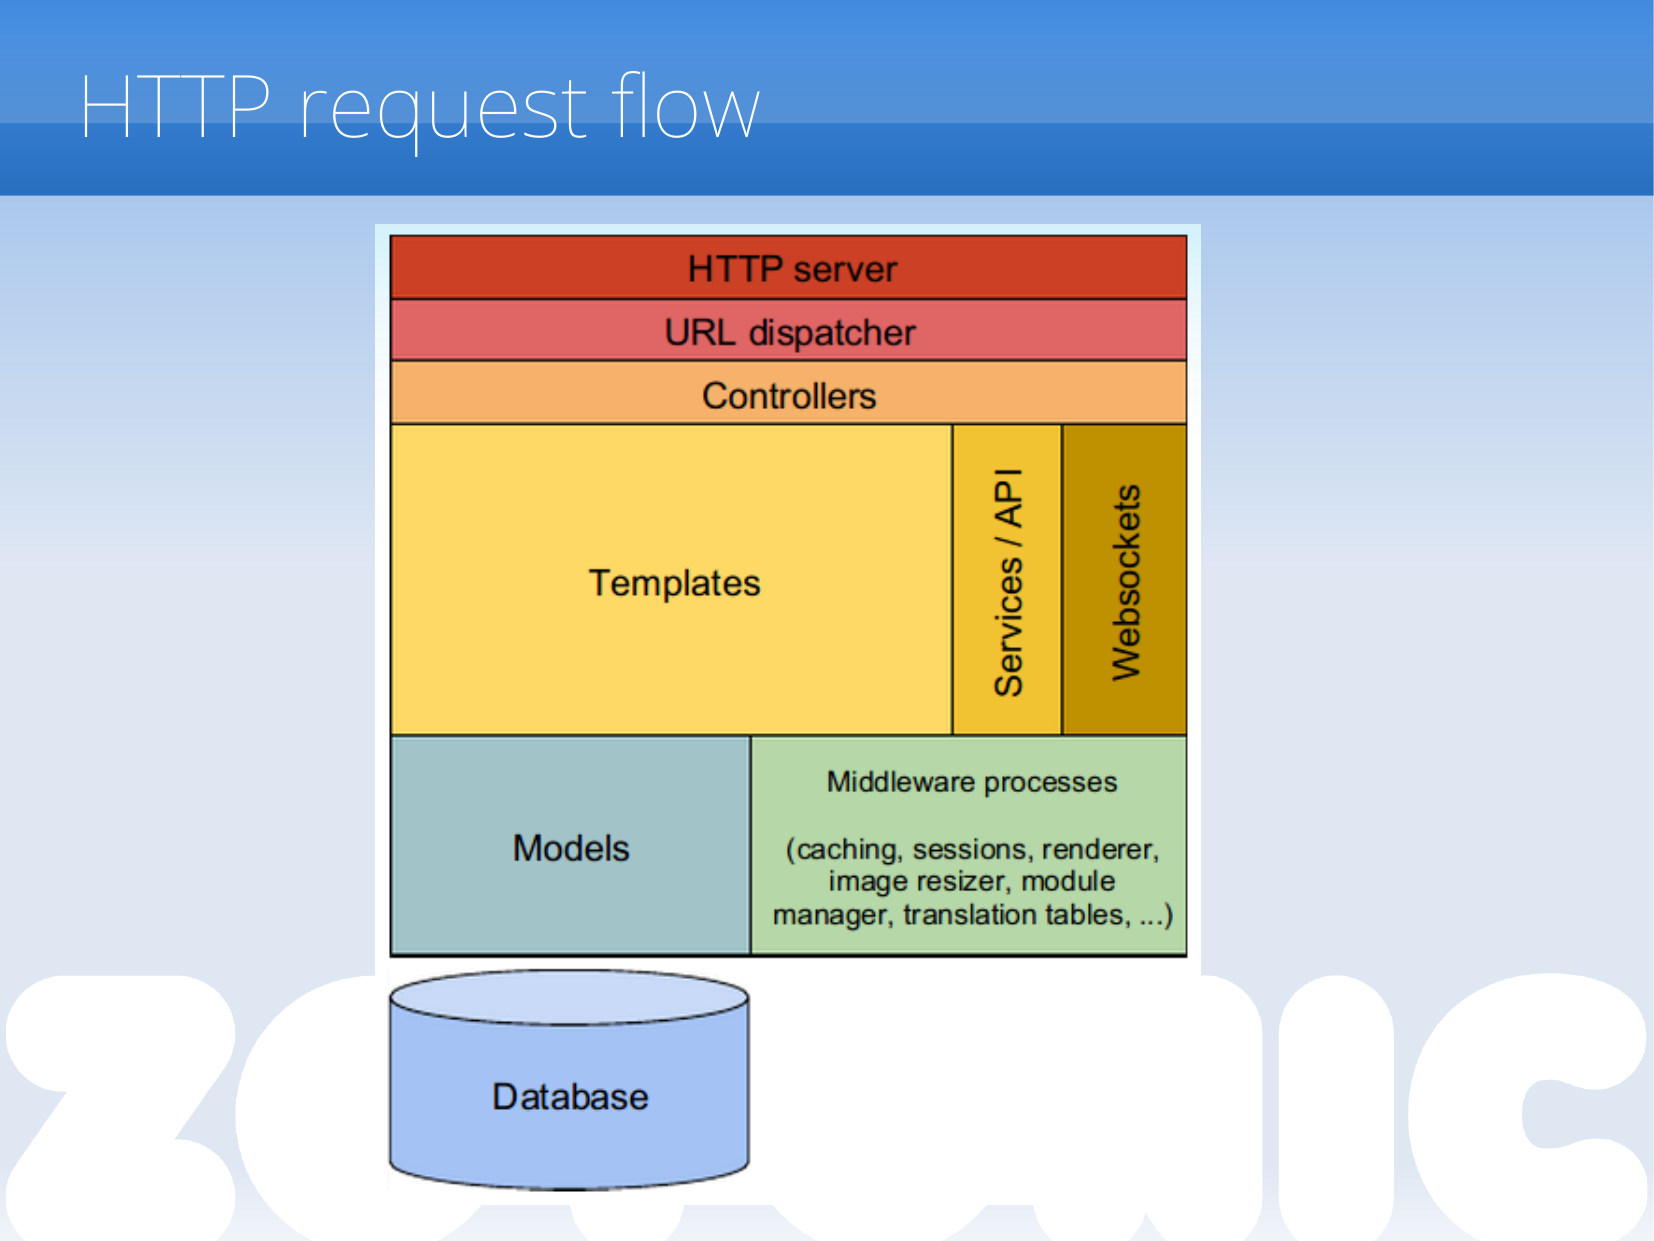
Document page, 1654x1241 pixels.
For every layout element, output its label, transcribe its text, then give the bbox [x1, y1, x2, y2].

title HTTP request flow [76, 0, 1565, 208]
picture [0, 0, 1654, 1241]
